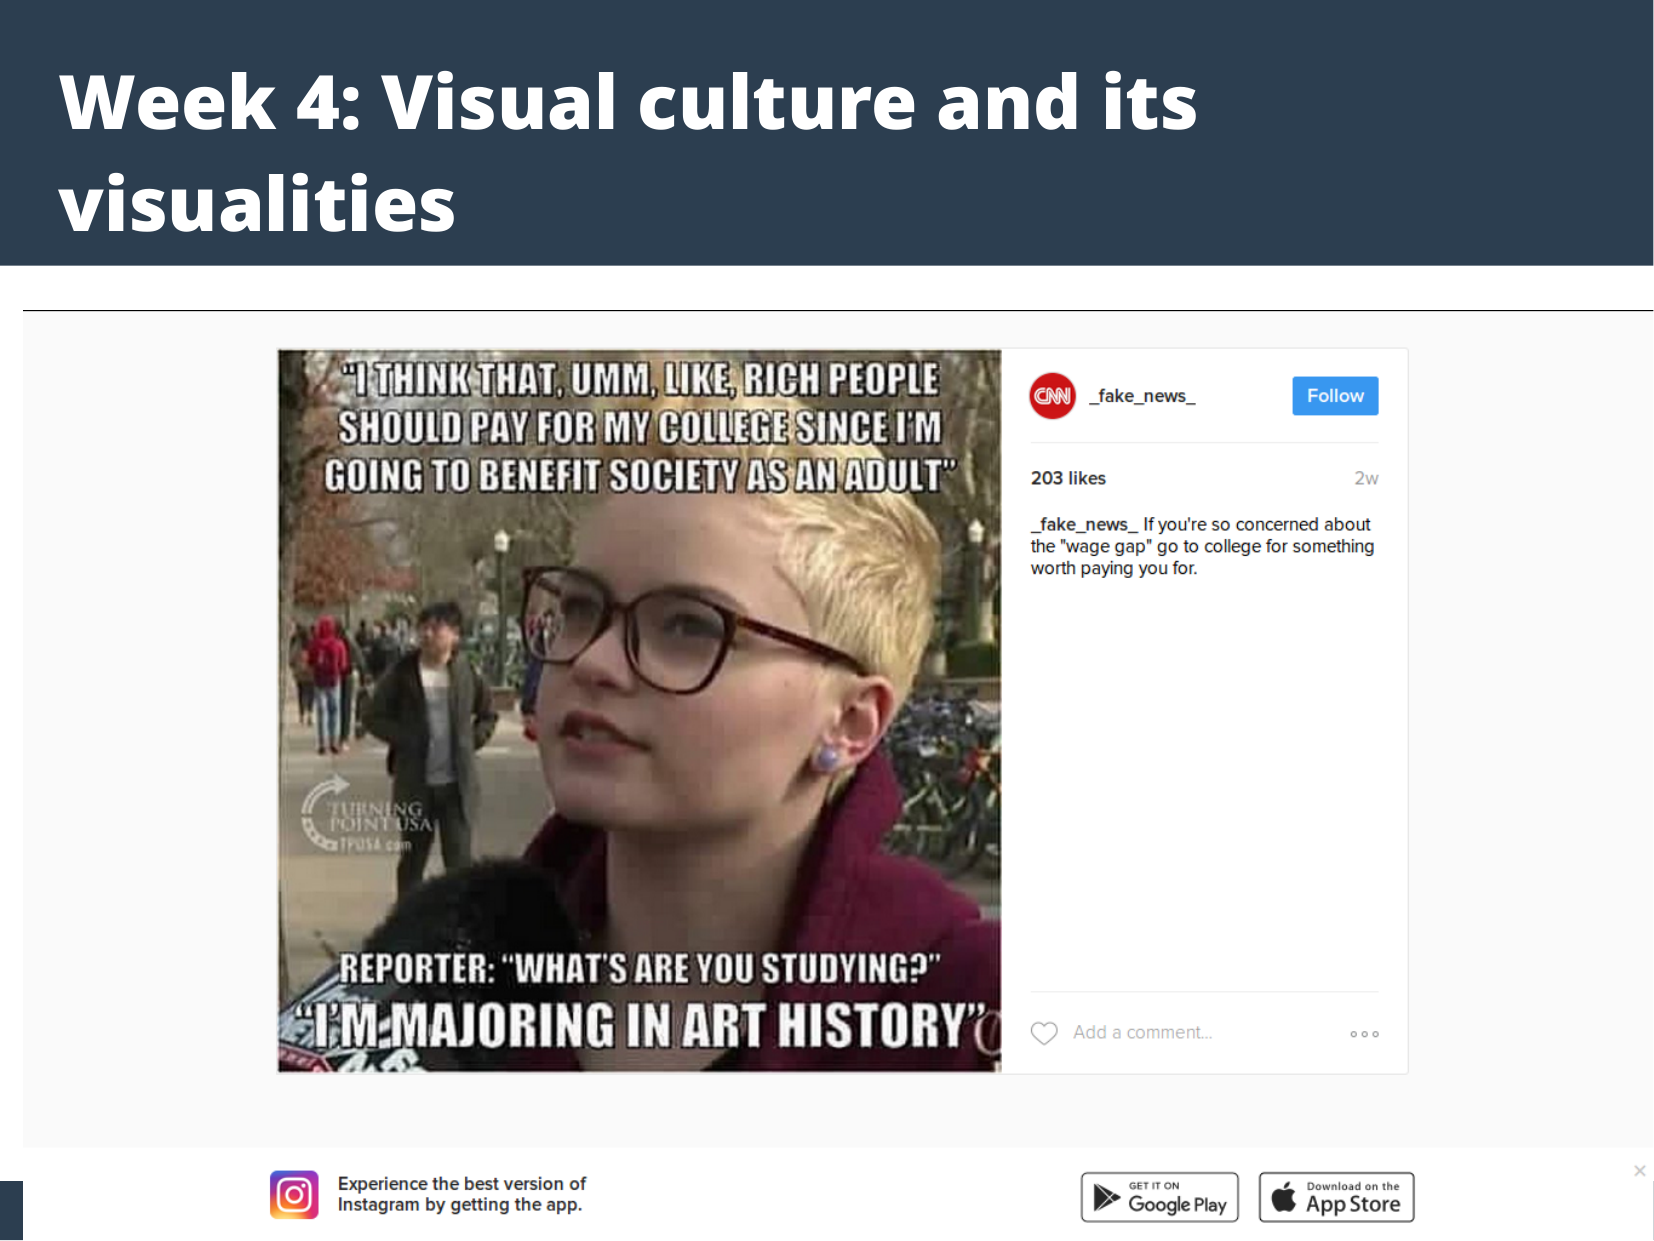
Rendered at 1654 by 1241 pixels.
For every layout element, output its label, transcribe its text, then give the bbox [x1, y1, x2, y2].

picture [23, 310, 1654, 1241]
title Week 4: Visual culture and its visualities [59, 49, 1595, 207]
